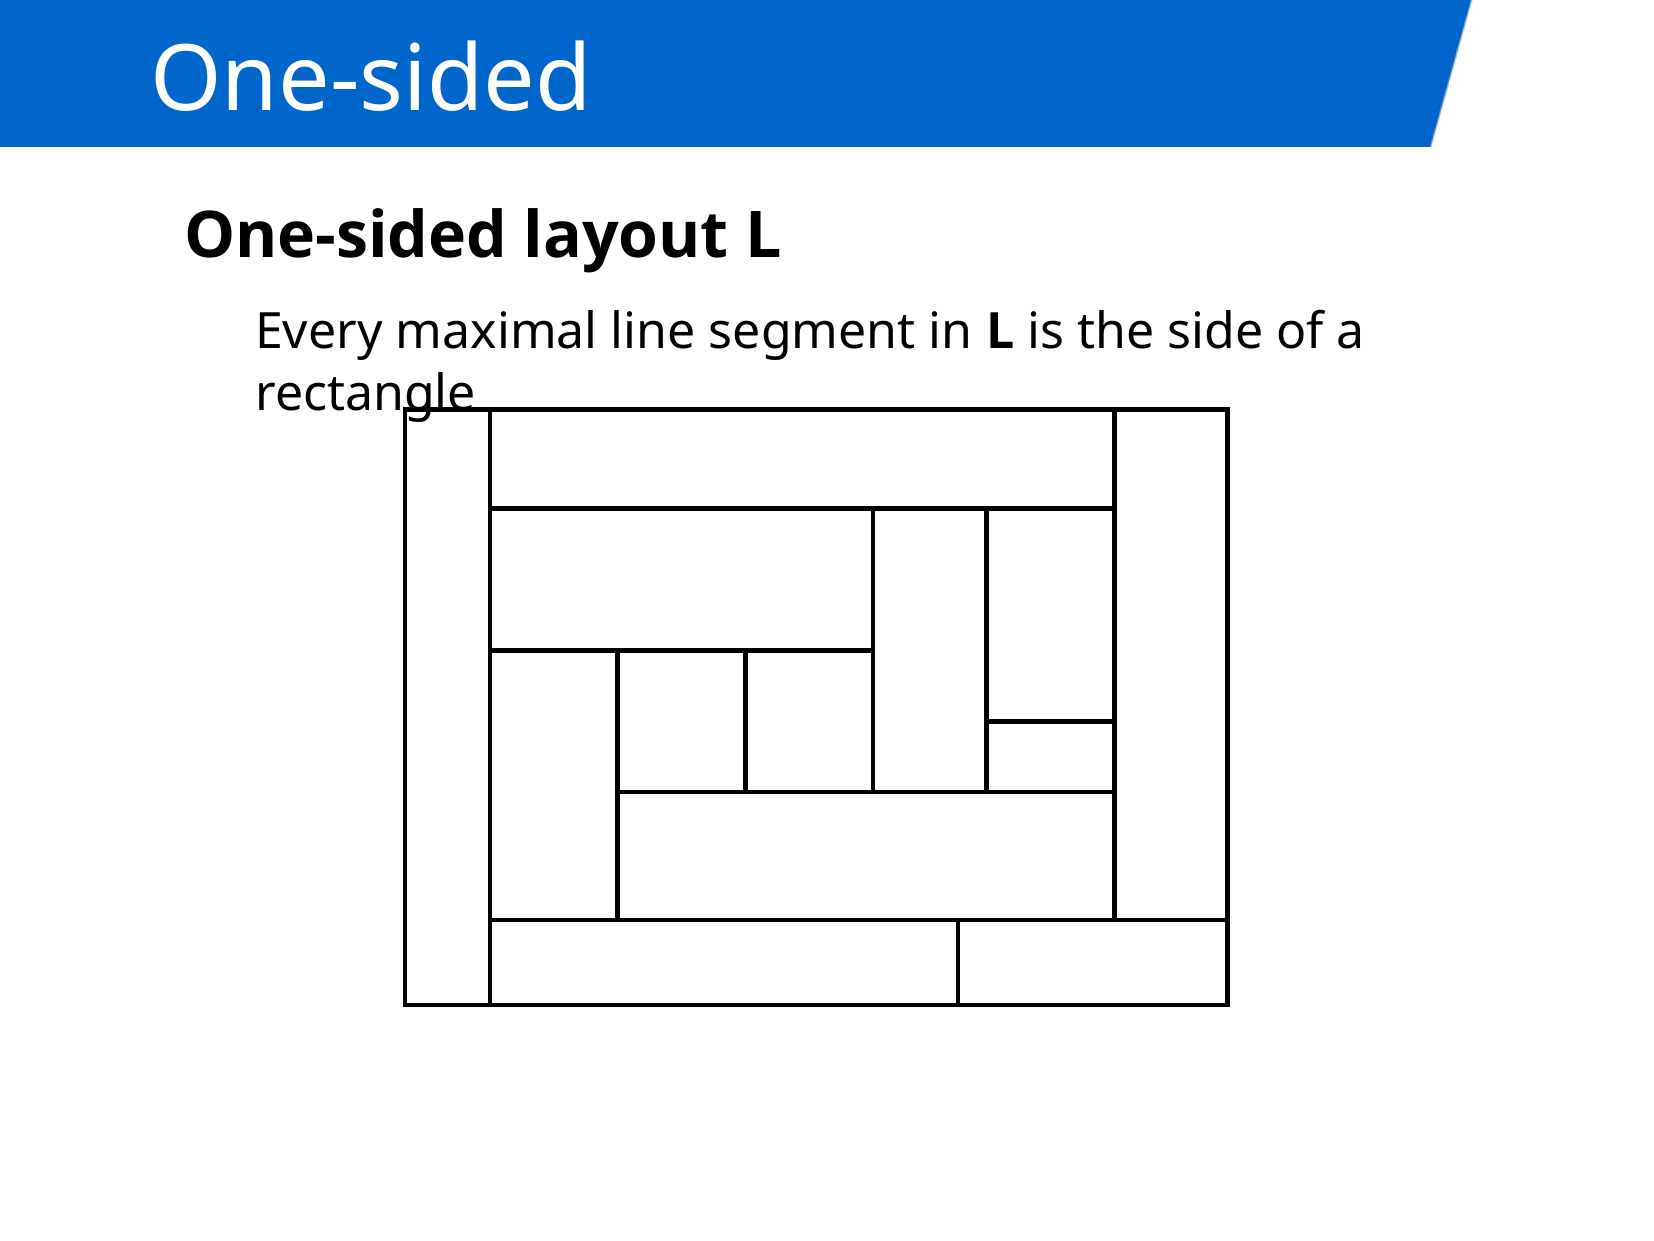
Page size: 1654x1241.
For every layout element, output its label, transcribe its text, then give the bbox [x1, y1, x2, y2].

list One-sided layout L Every maximal line segment in L is the side of a rectangle [113, 195, 1540, 1118]
picture [0, 0, 1474, 147]
title One-sided [150, 15, 1456, 136]
